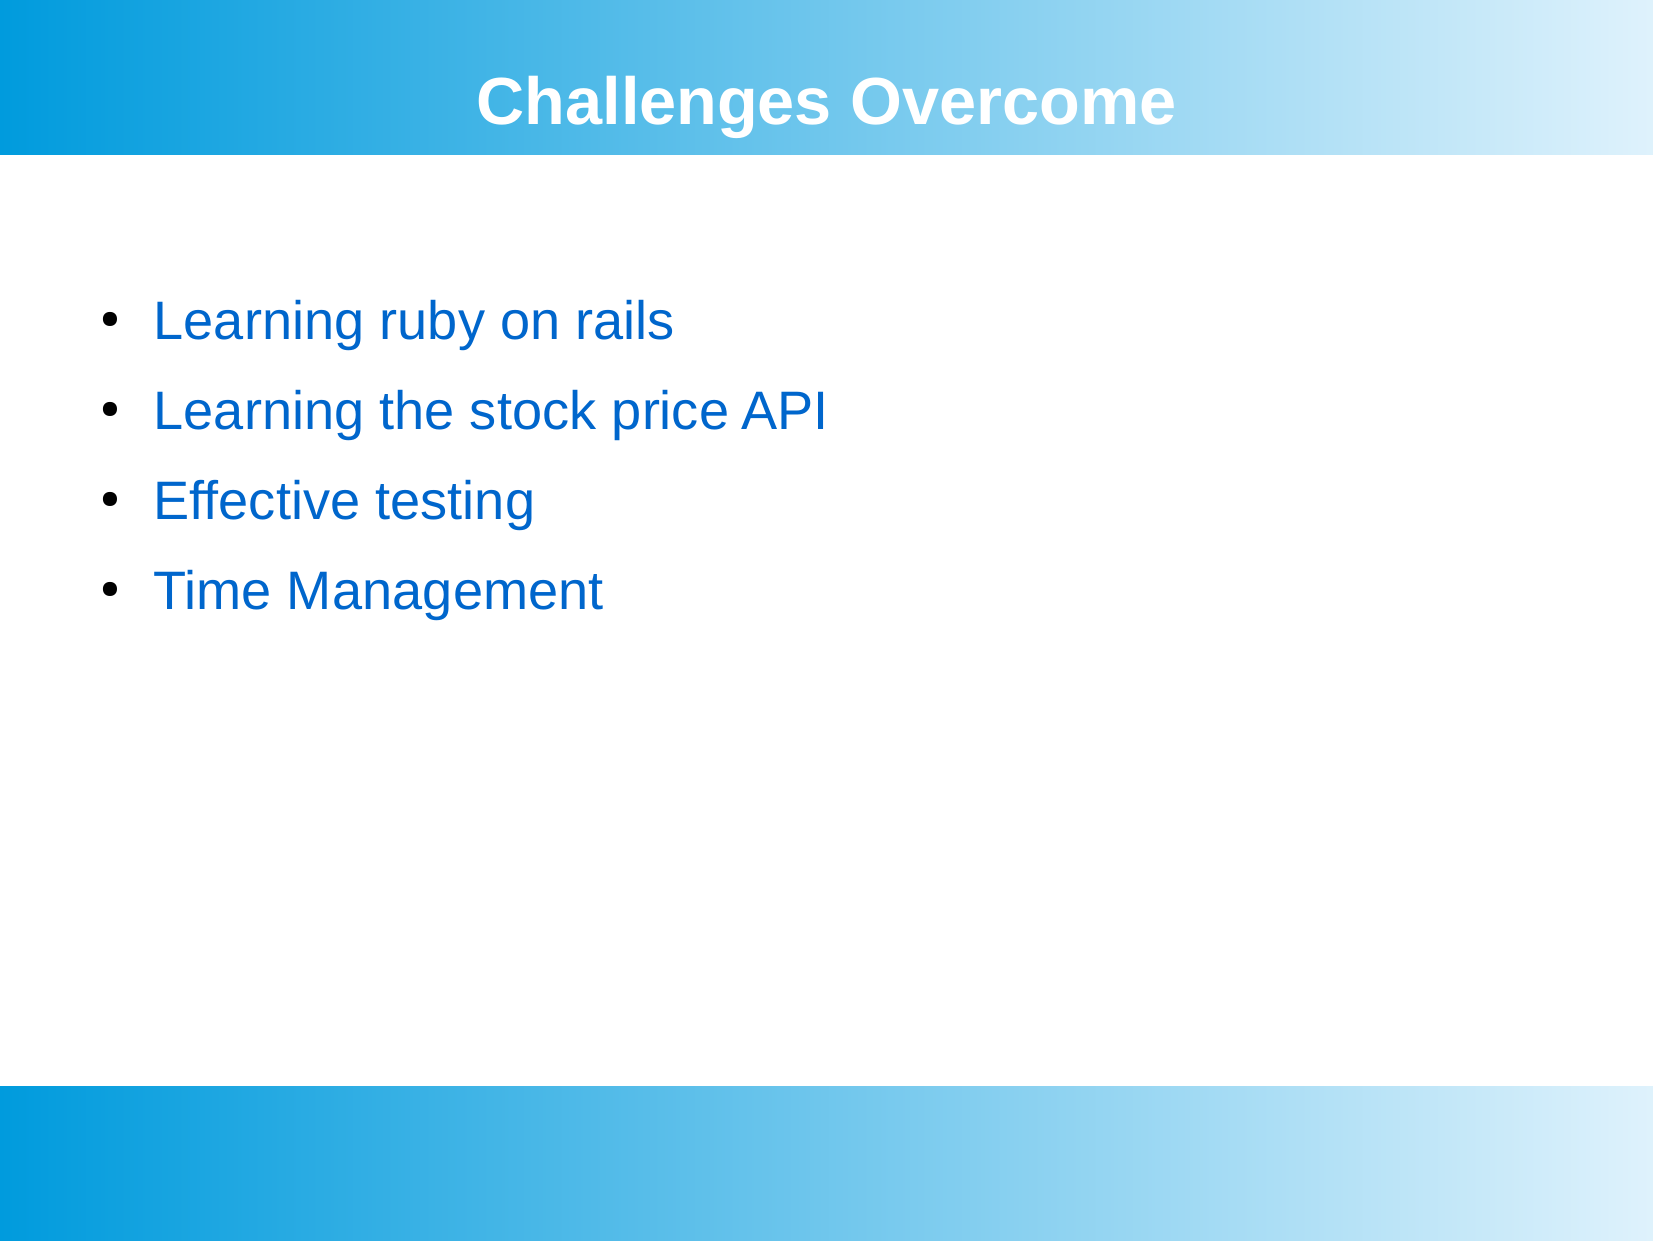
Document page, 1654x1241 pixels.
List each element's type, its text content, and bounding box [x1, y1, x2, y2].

list Learning ruby on rails Learning the stock price API Effective testing Time Management [82, 290, 1571, 1010]
title Challenges Overcome [82, 49, 1571, 155]
